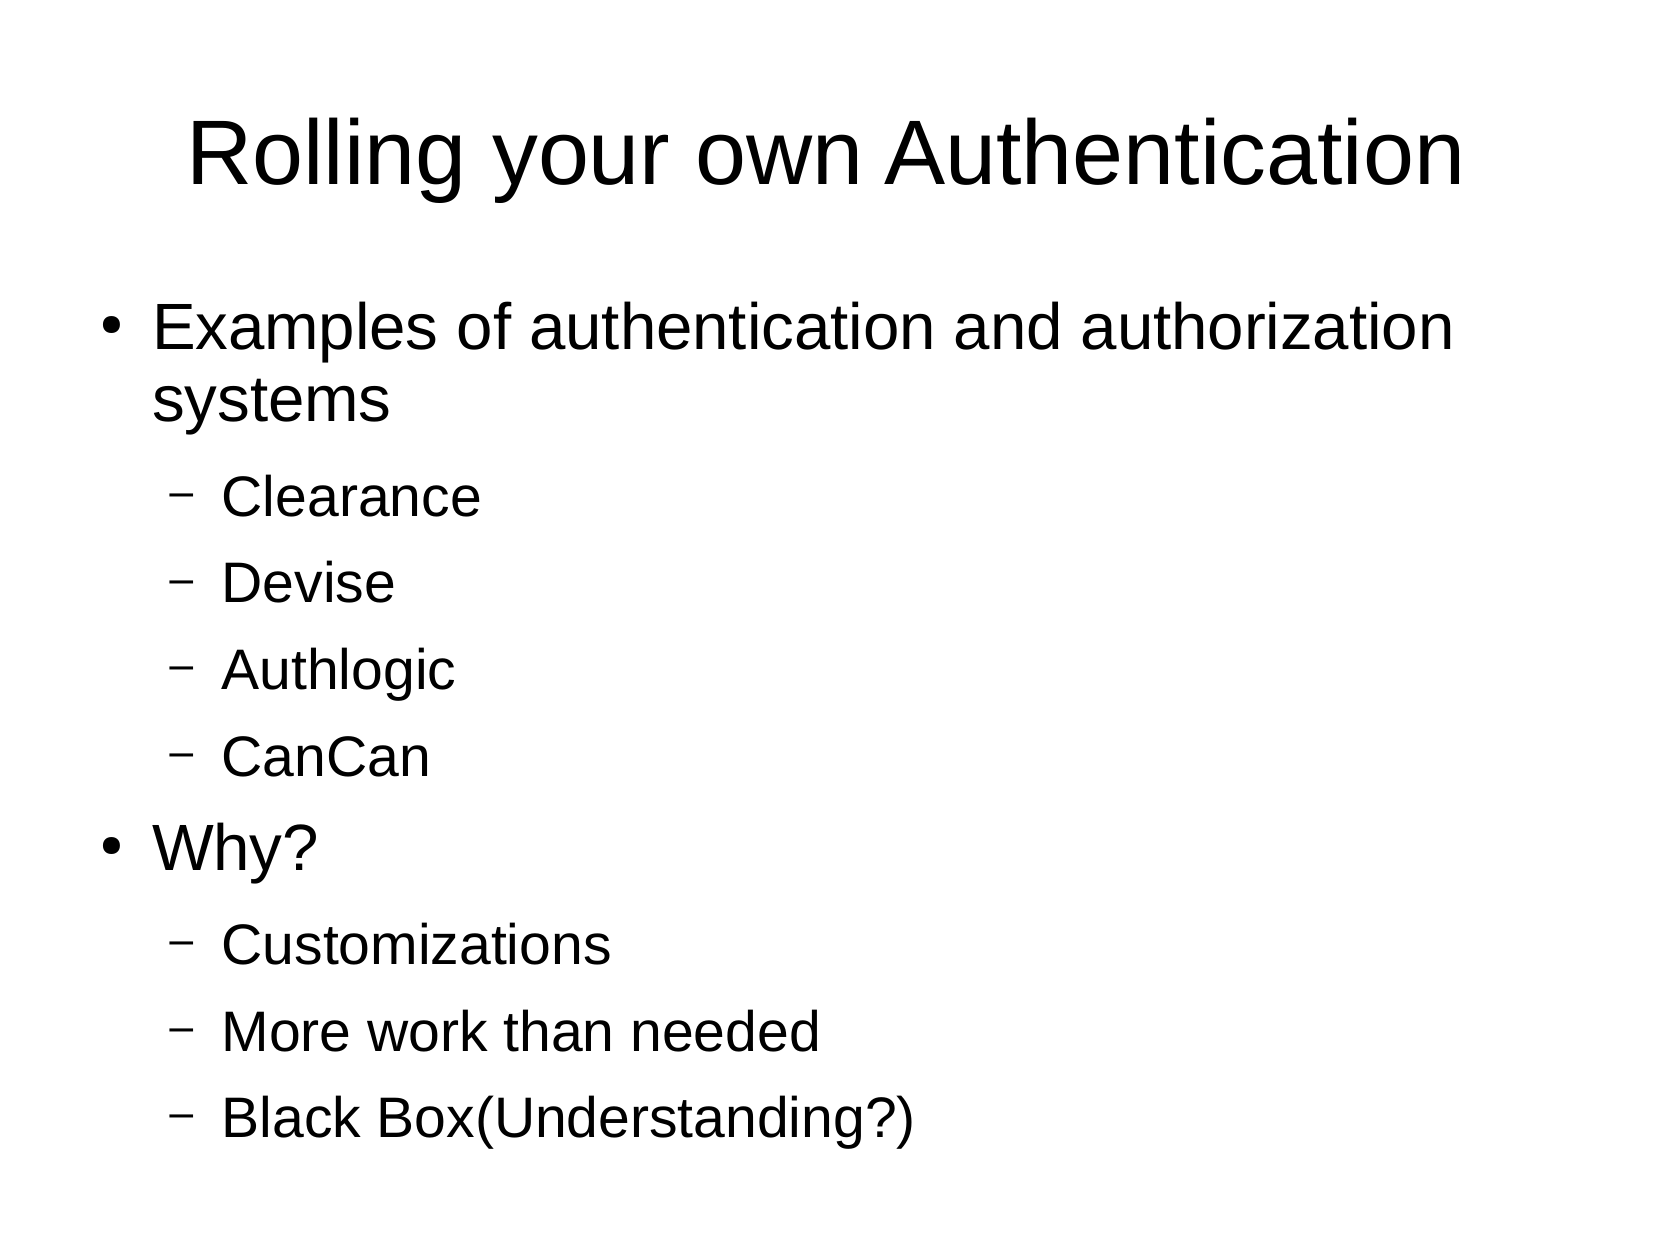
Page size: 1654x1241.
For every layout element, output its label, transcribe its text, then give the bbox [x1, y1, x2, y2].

title Rolling your own Authentication [82, 49, 1571, 257]
list Examples of authentication and authorization systems Clearance Devise Authlogic CanCan Why? Customizations More work than needed Black Box(Understanding?) [82, 290, 1538, 1156]
